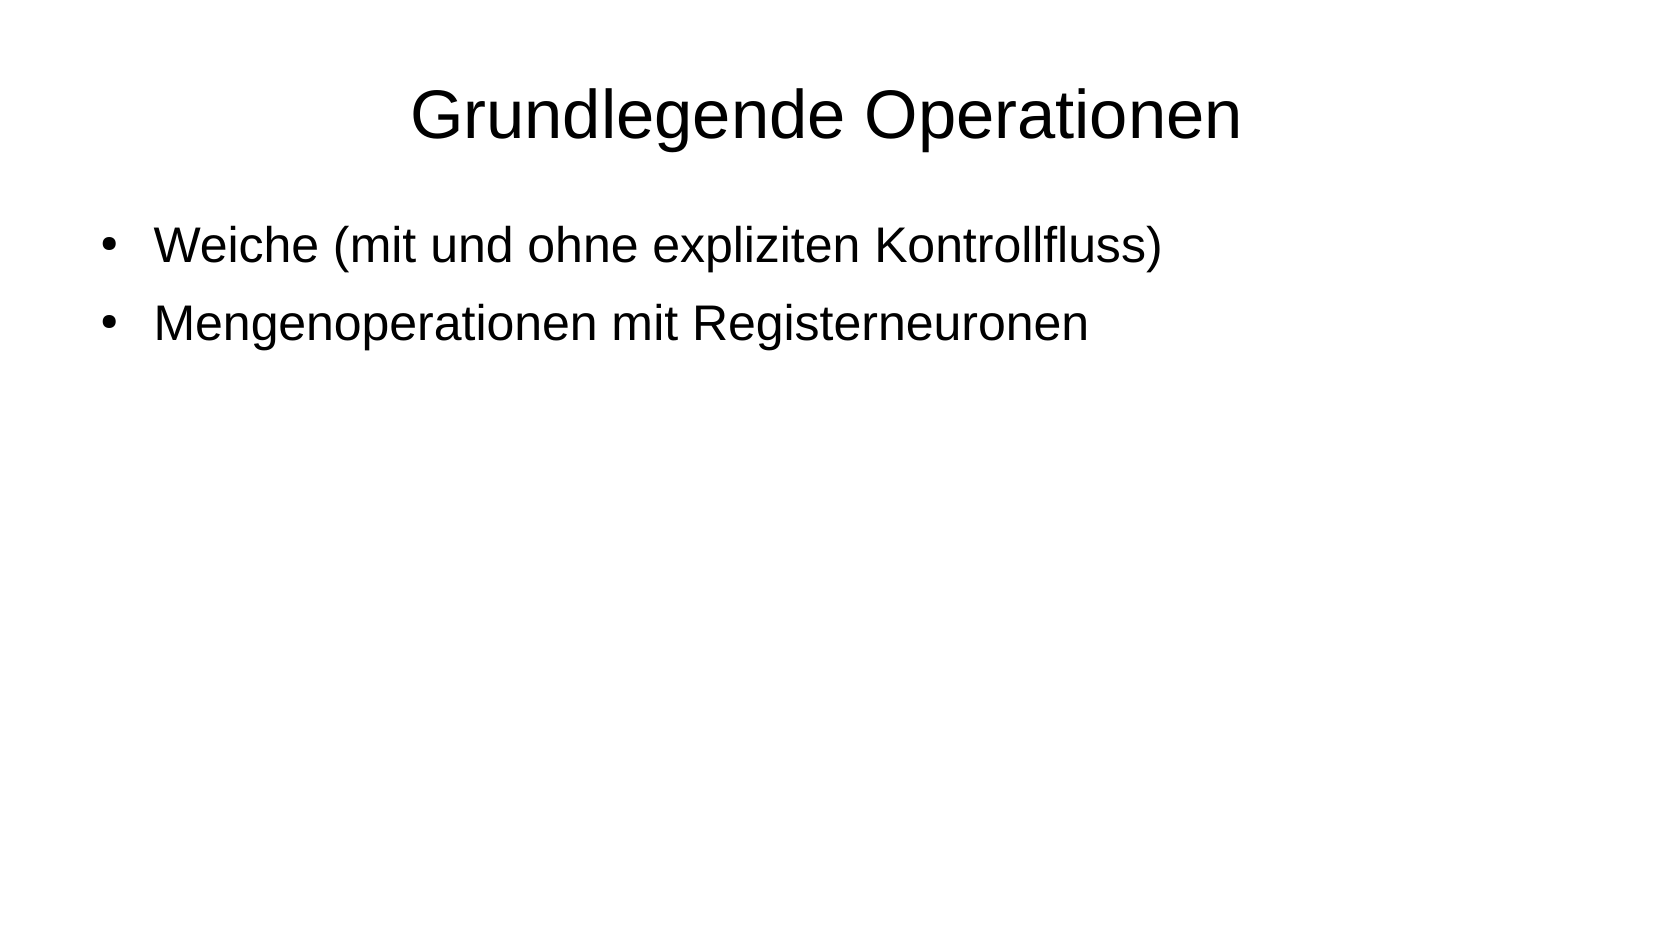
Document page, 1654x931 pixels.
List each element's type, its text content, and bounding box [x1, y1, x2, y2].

list Weiche (mit und ohne expliziten Kontrollfluss) Mengenoperationen mit Registerneuronen [82, 217, 1571, 758]
title Grundlegende Operationen [82, 37, 1571, 193]
